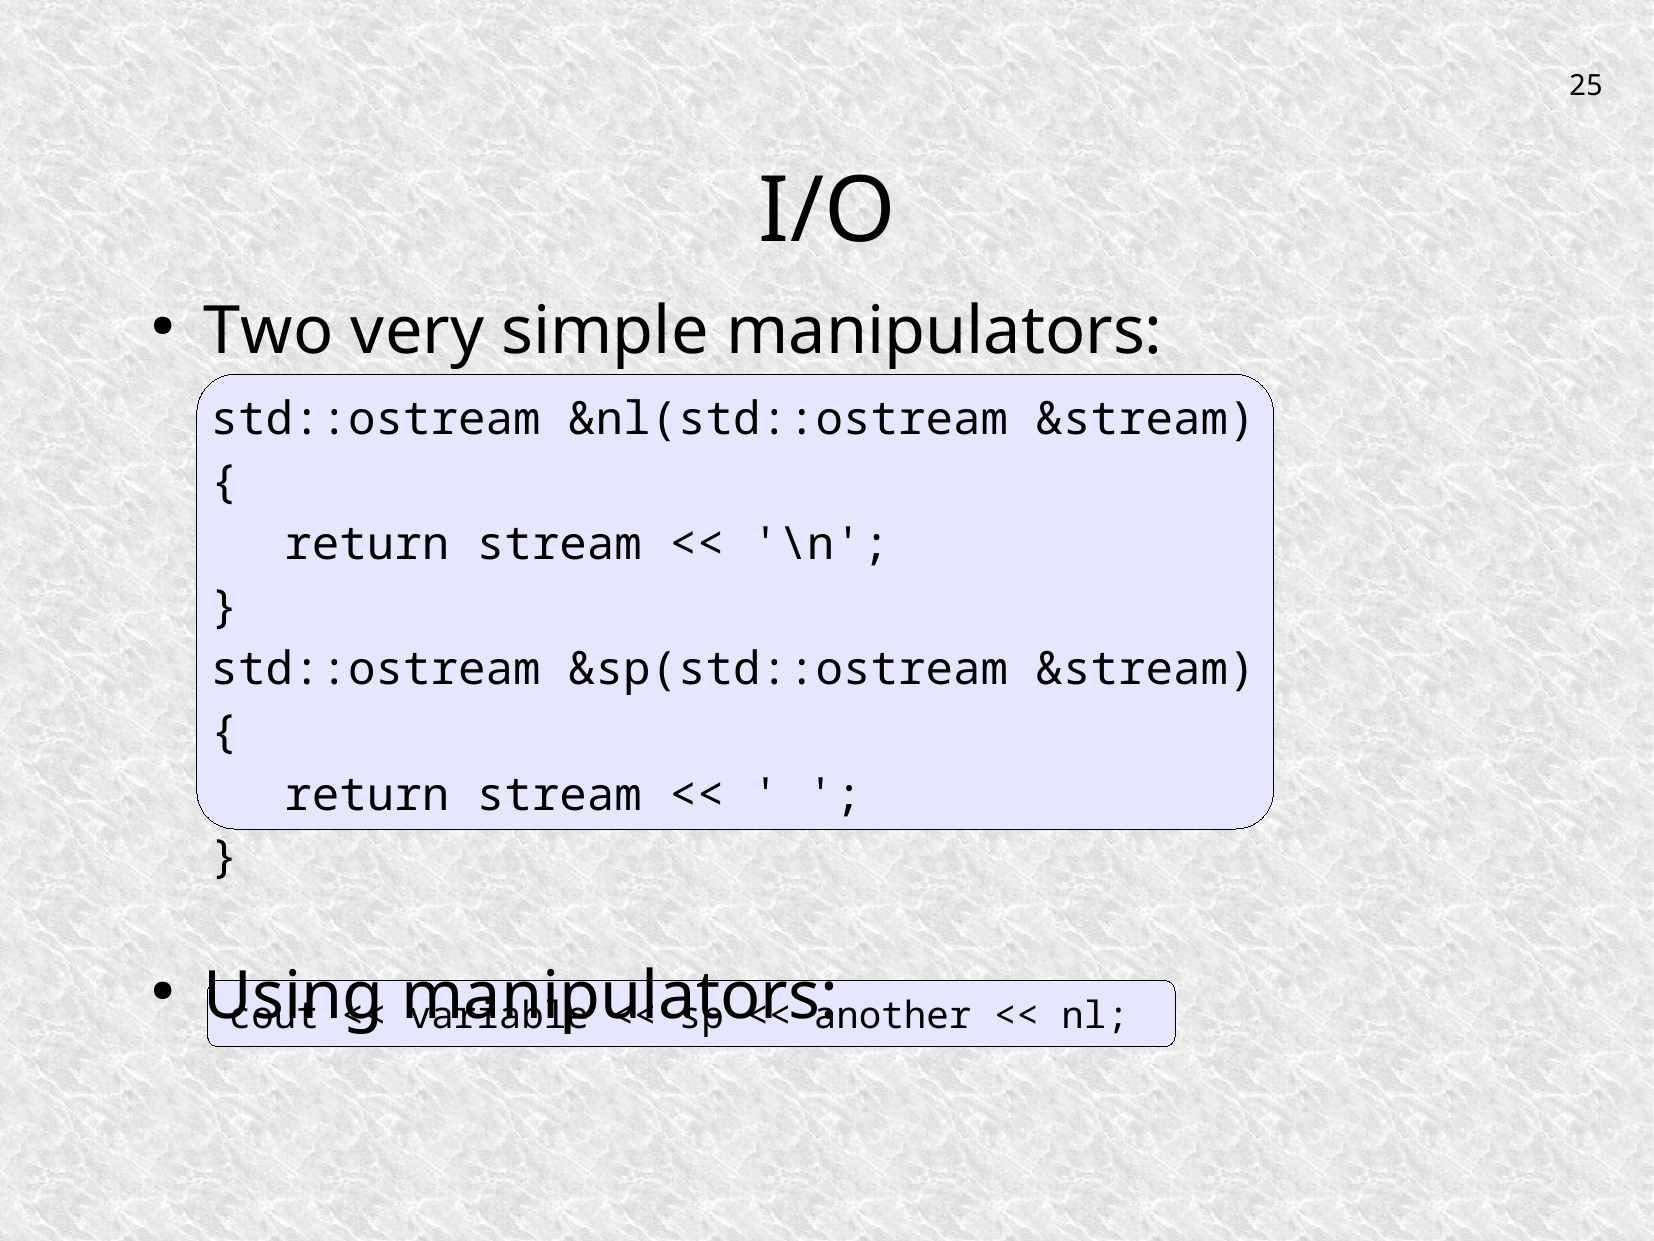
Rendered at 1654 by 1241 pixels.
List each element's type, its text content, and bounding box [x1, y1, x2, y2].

text_box [246, 980, 647, 988]
text_box [215, 980, 240, 1013]
list Two very simple manipulators: Using manipulators: [133, 281, 1546, 956]
picture [0, 0, 1654, 1241]
text_box [207, 980, 1176, 1047]
title I/O [121, 102, 1534, 311]
text_box [653, 980, 703, 988]
text_box cout << variable << sp << another << nl; [229, 988, 1130, 1033]
text_box std::ostream &nl(std::ostream &stream) { return stream << '\n'; } std::ostream &sp(std::ostream &stream) { return stream << ' '; } [210, 385, 1256, 879]
